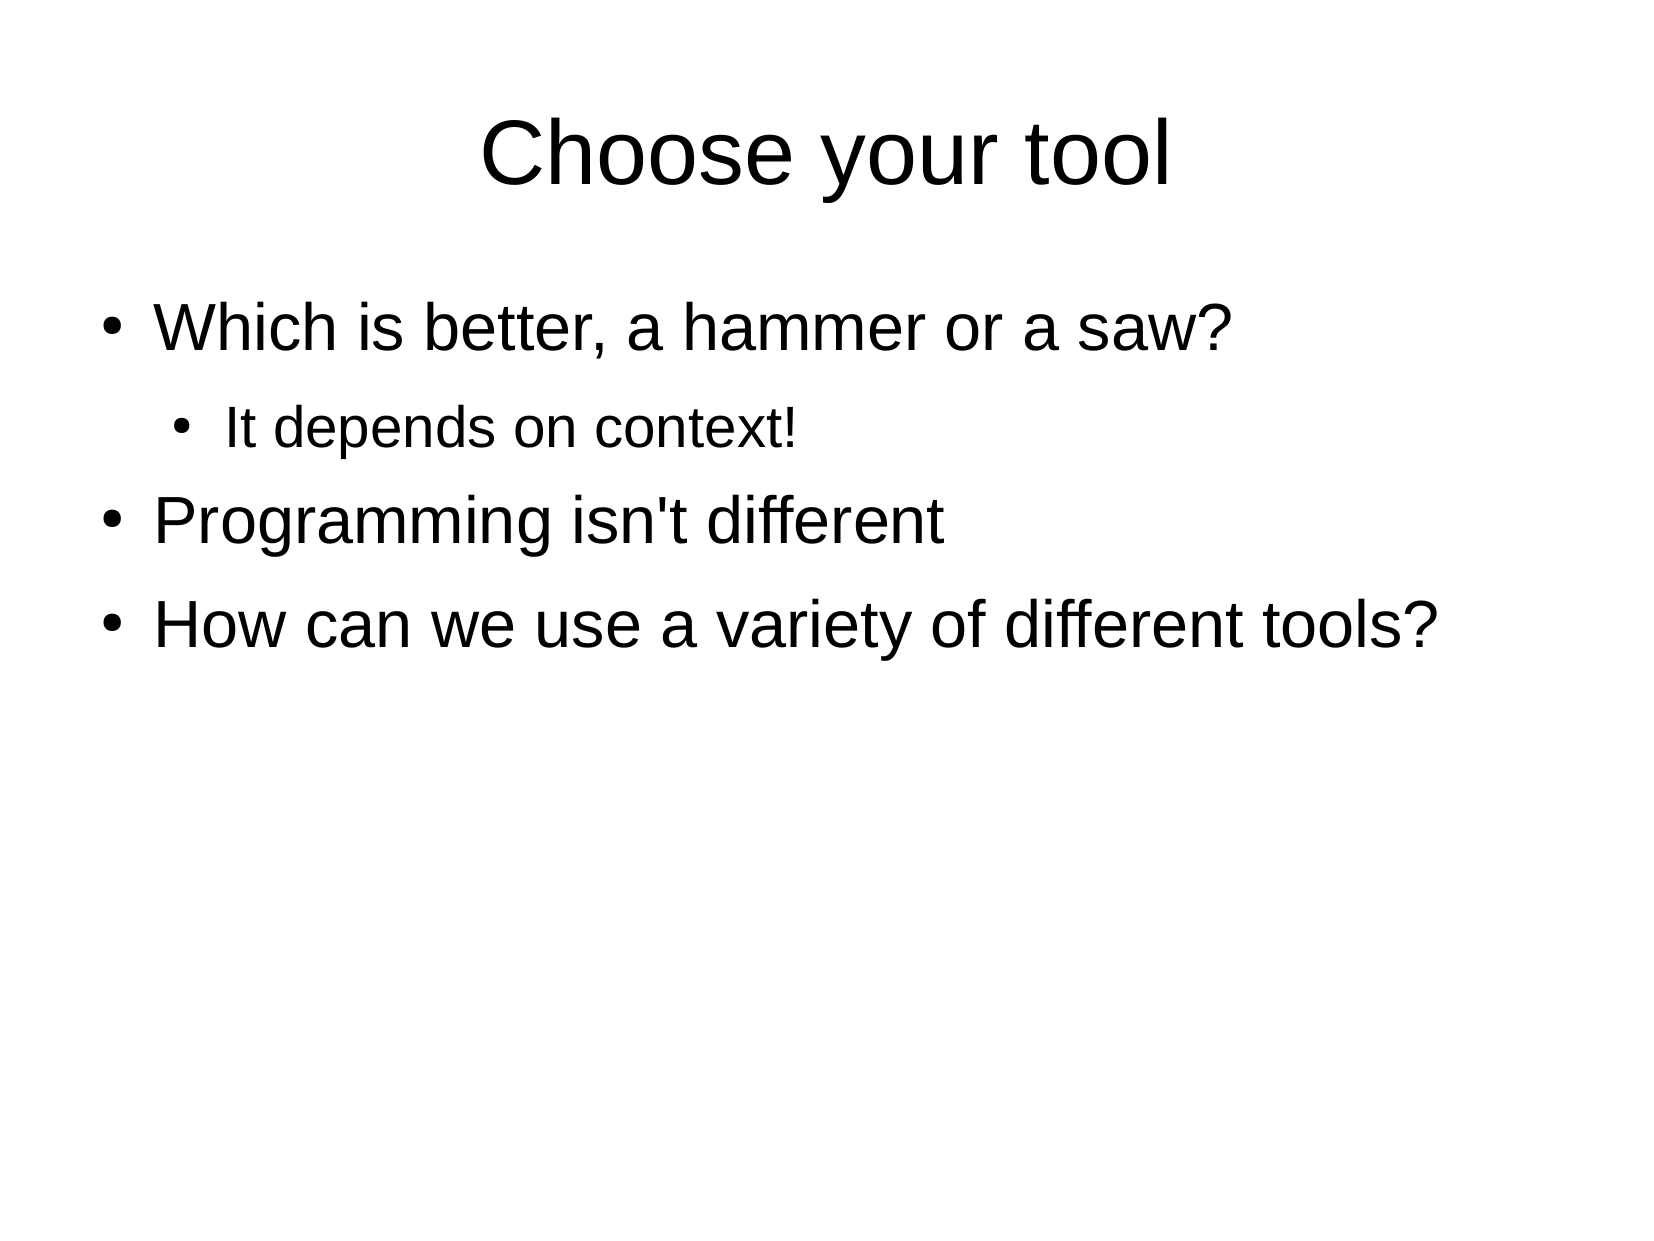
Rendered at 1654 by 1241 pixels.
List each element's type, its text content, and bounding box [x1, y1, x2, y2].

list Which is better, a hammer or a saw? It depends on context! Programming isn't different How can we use a variety of different tools? [82, 290, 1571, 1109]
title Choose your tool [82, 49, 1571, 257]
